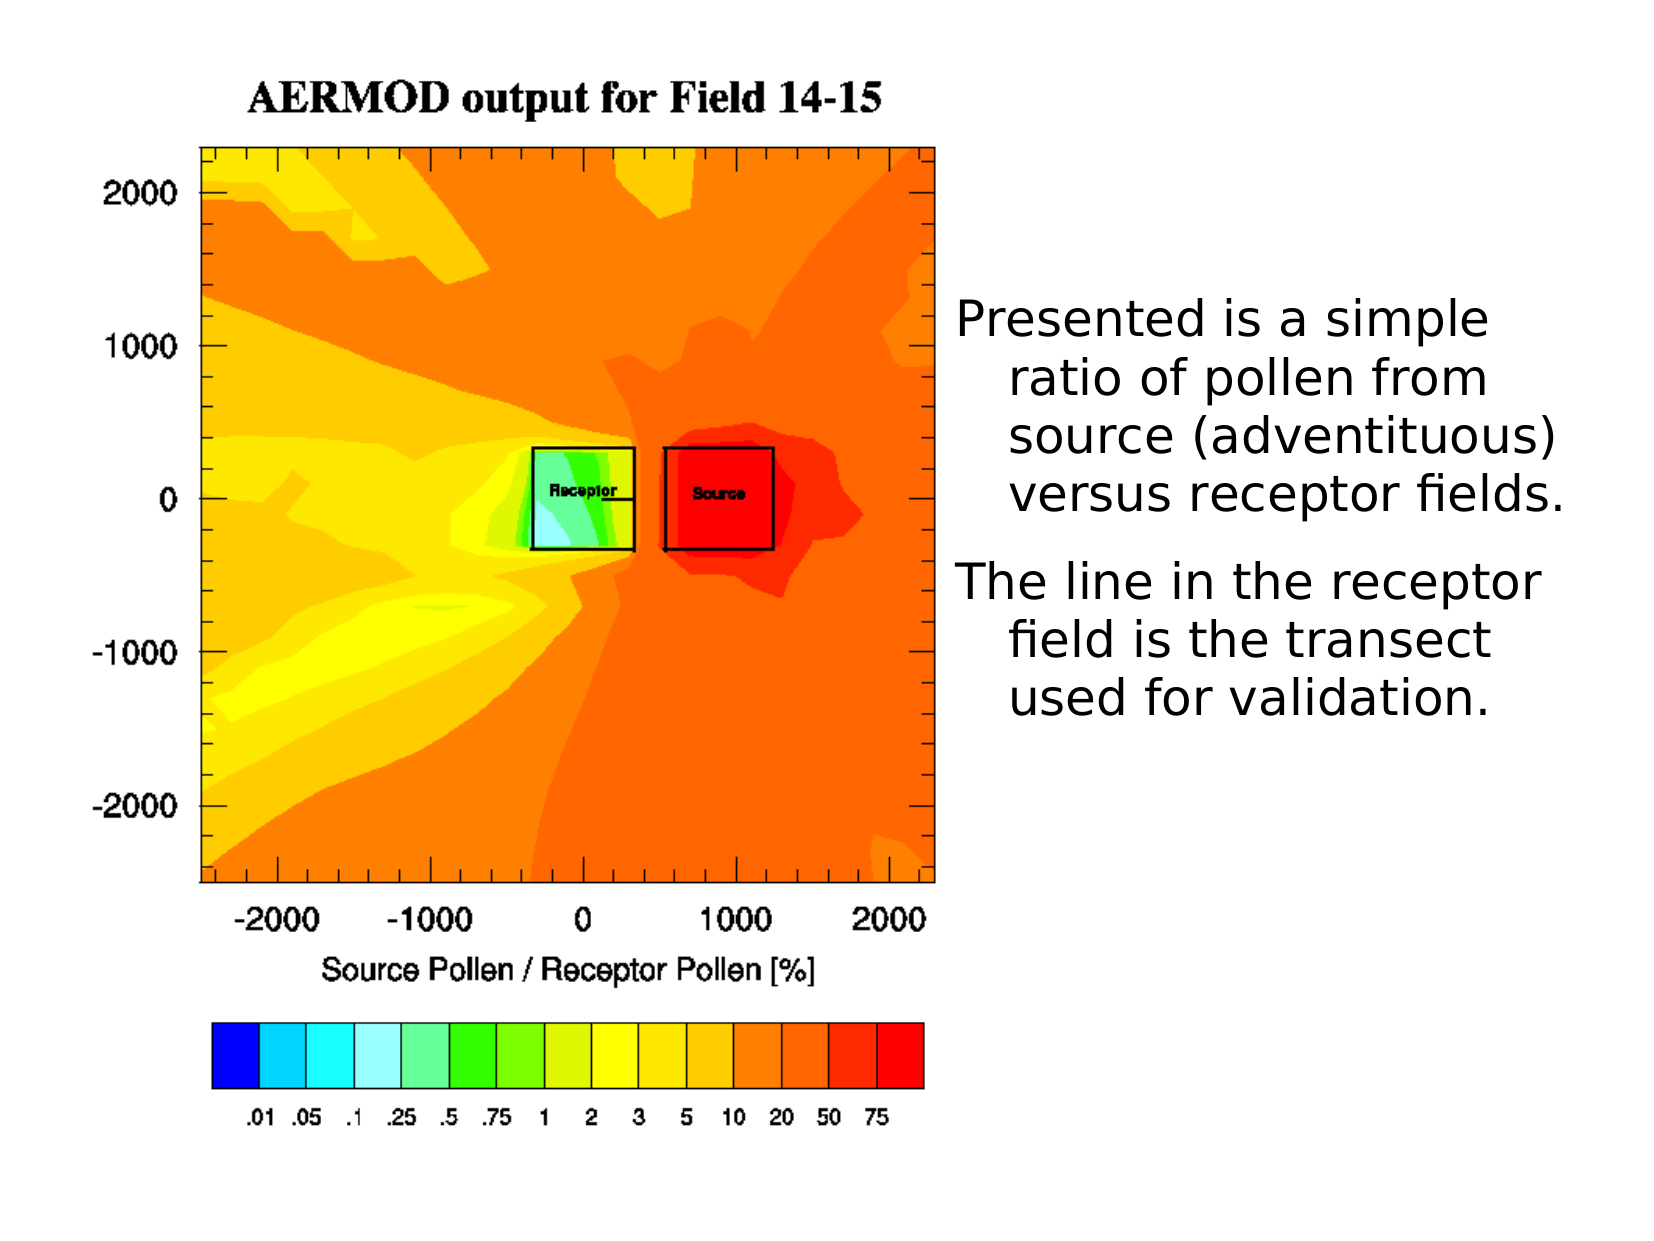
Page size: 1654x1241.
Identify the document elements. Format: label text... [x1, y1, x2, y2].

list Presented is a simple ratio of pollen from source (adventituous) versus receptor fields. The line in the receptor field is the transect used for validation. [937, 290, 1613, 1094]
picture [37, 5, 992, 1241]
